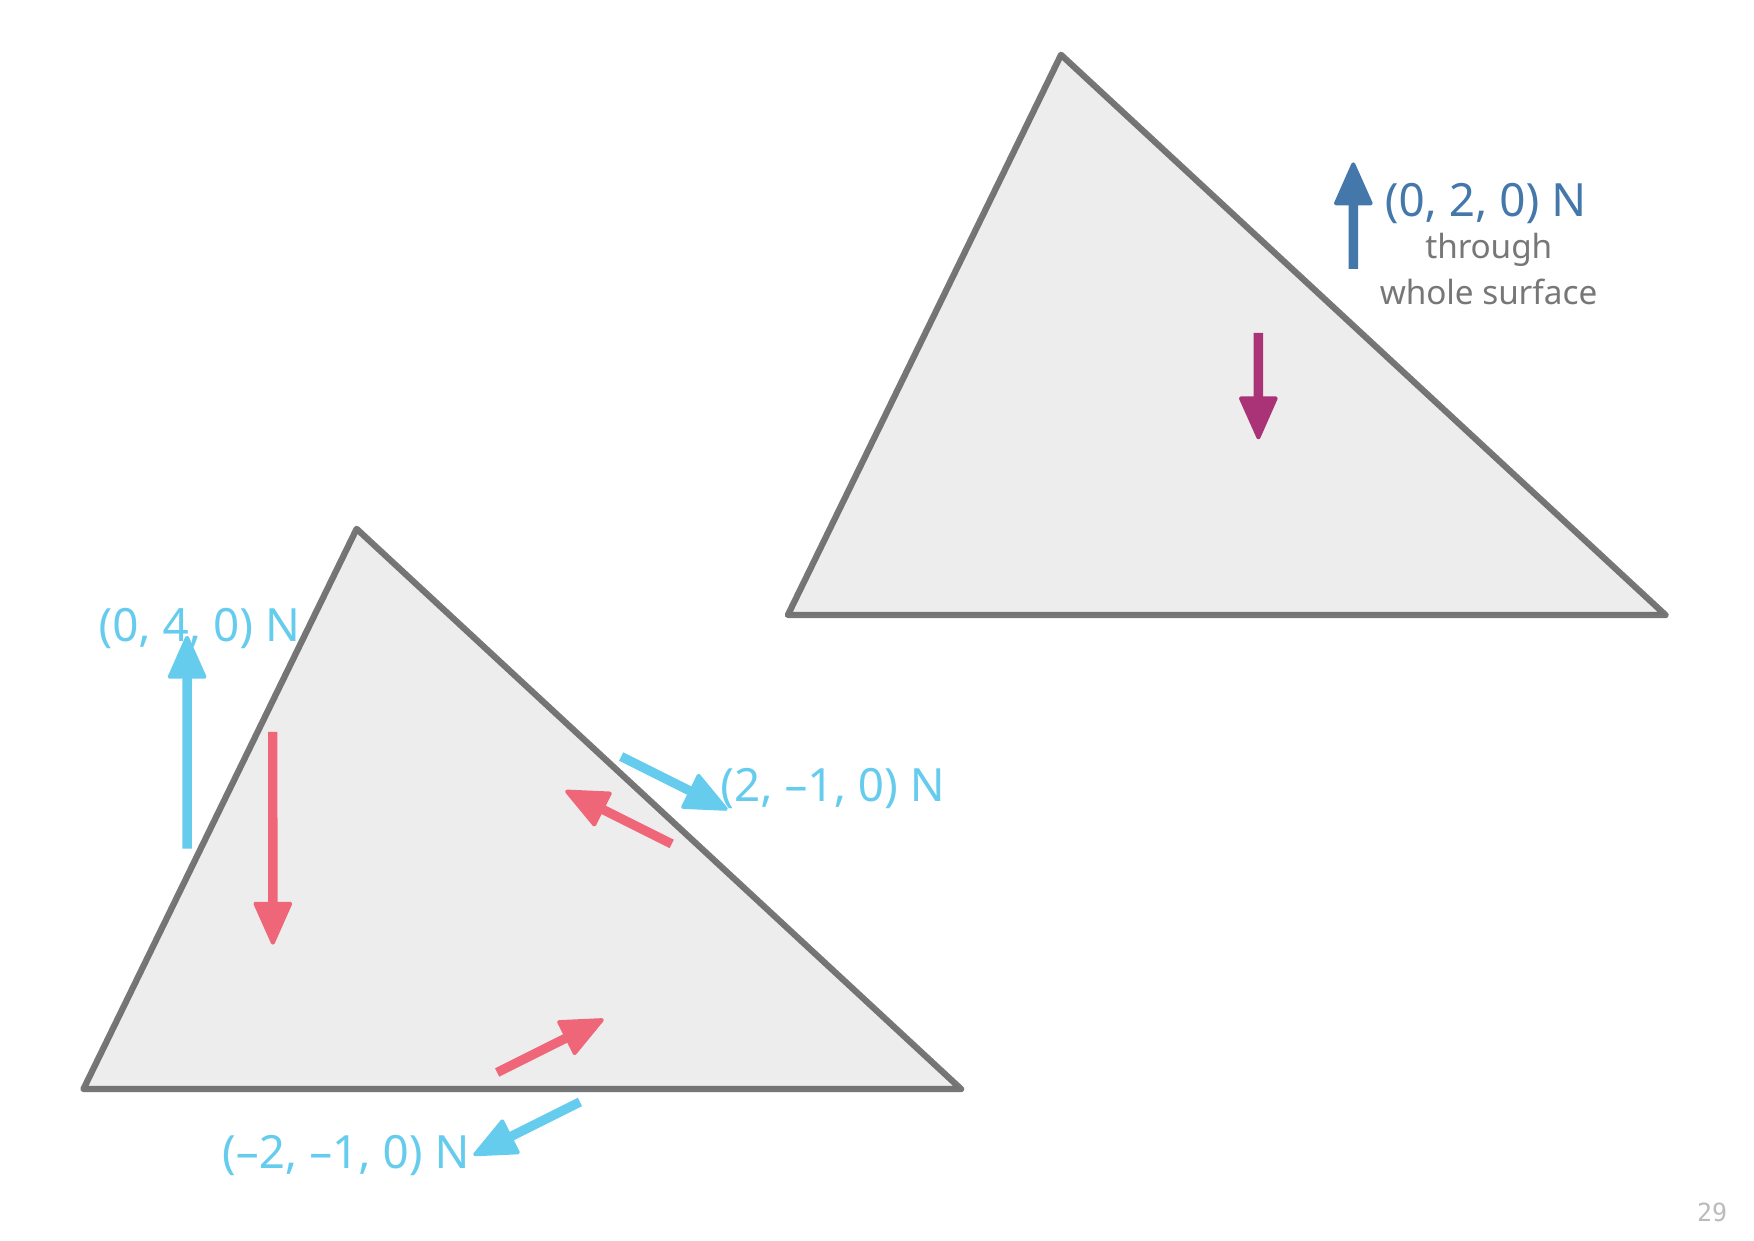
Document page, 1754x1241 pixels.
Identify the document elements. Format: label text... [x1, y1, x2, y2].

text_box (0, 4, 0) N [83, 585, 309, 647]
text_box through whole surface [1365, 216, 1600, 298]
text_box [83, 528, 962, 1090]
text_box [787, 54, 1666, 616]
text_box (2, –1, 0) N [705, 744, 954, 806]
text_box (–2, –1, 0) N [207, 1112, 478, 1174]
text_box (0, 2, 0) N [1370, 160, 1595, 216]
